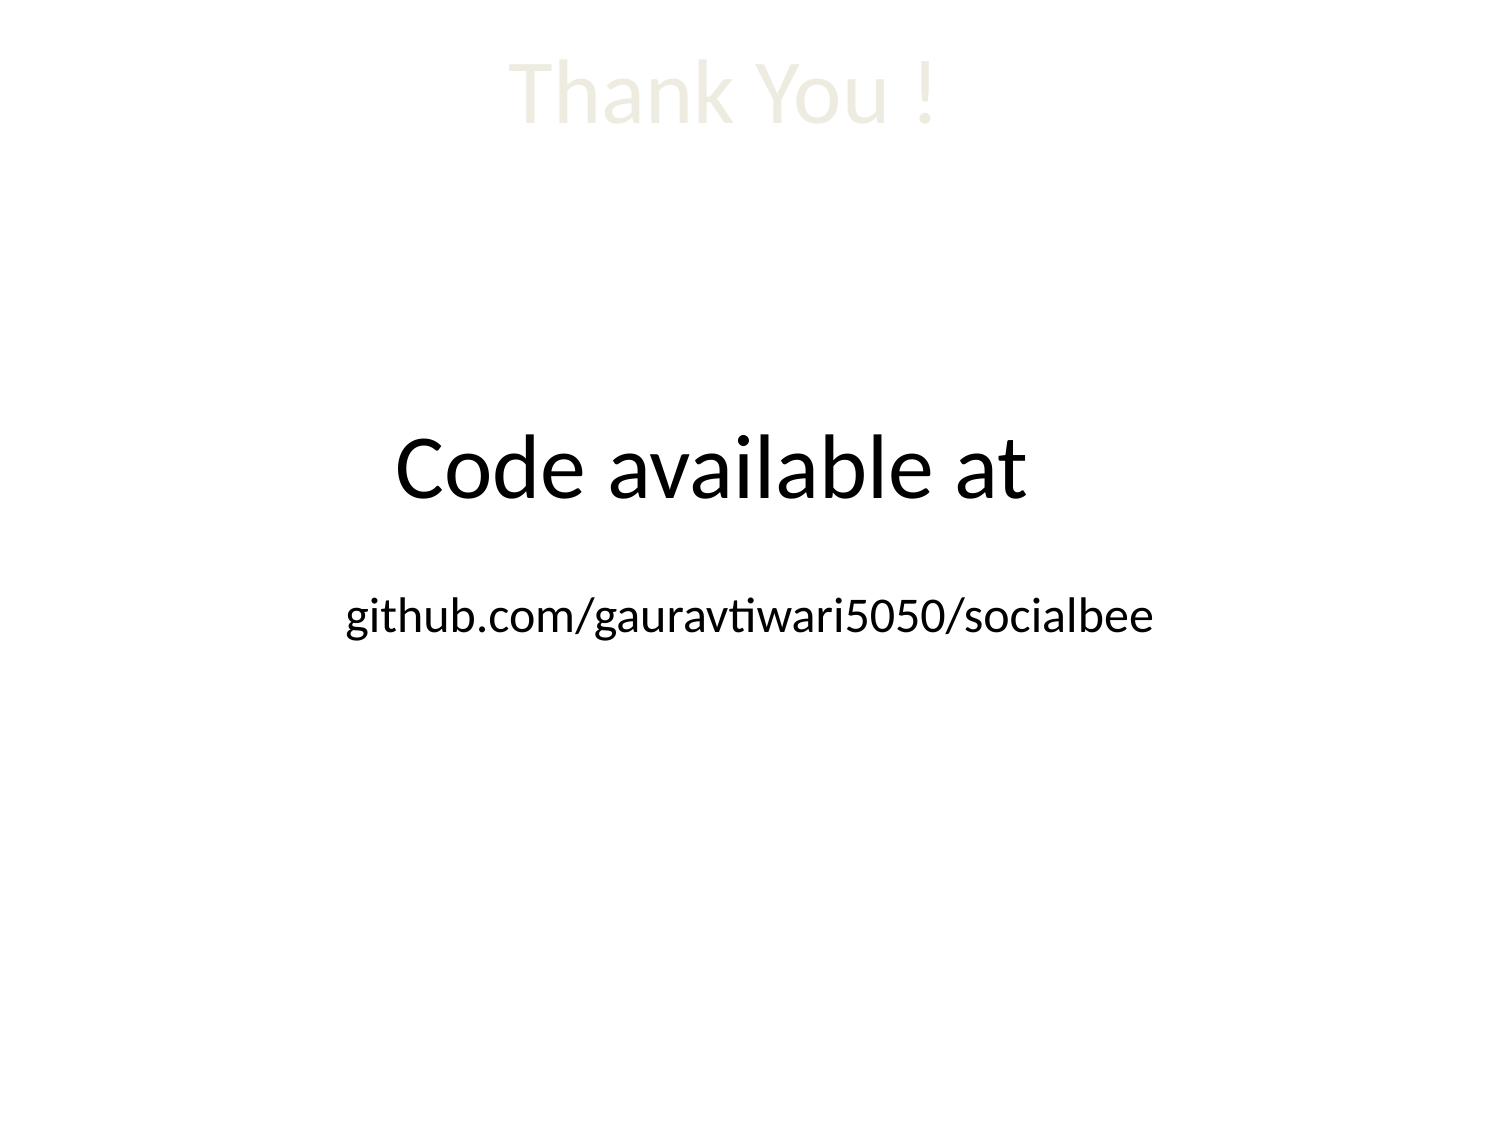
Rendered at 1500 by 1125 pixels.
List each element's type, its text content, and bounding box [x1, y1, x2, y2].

text_box Code available at [74, 399, 1350, 563]
text_box Thank You ! [87, 24, 1363, 188]
text_box github.com/gauravtiwari5050/socialbee [74, 574, 1425, 738]
